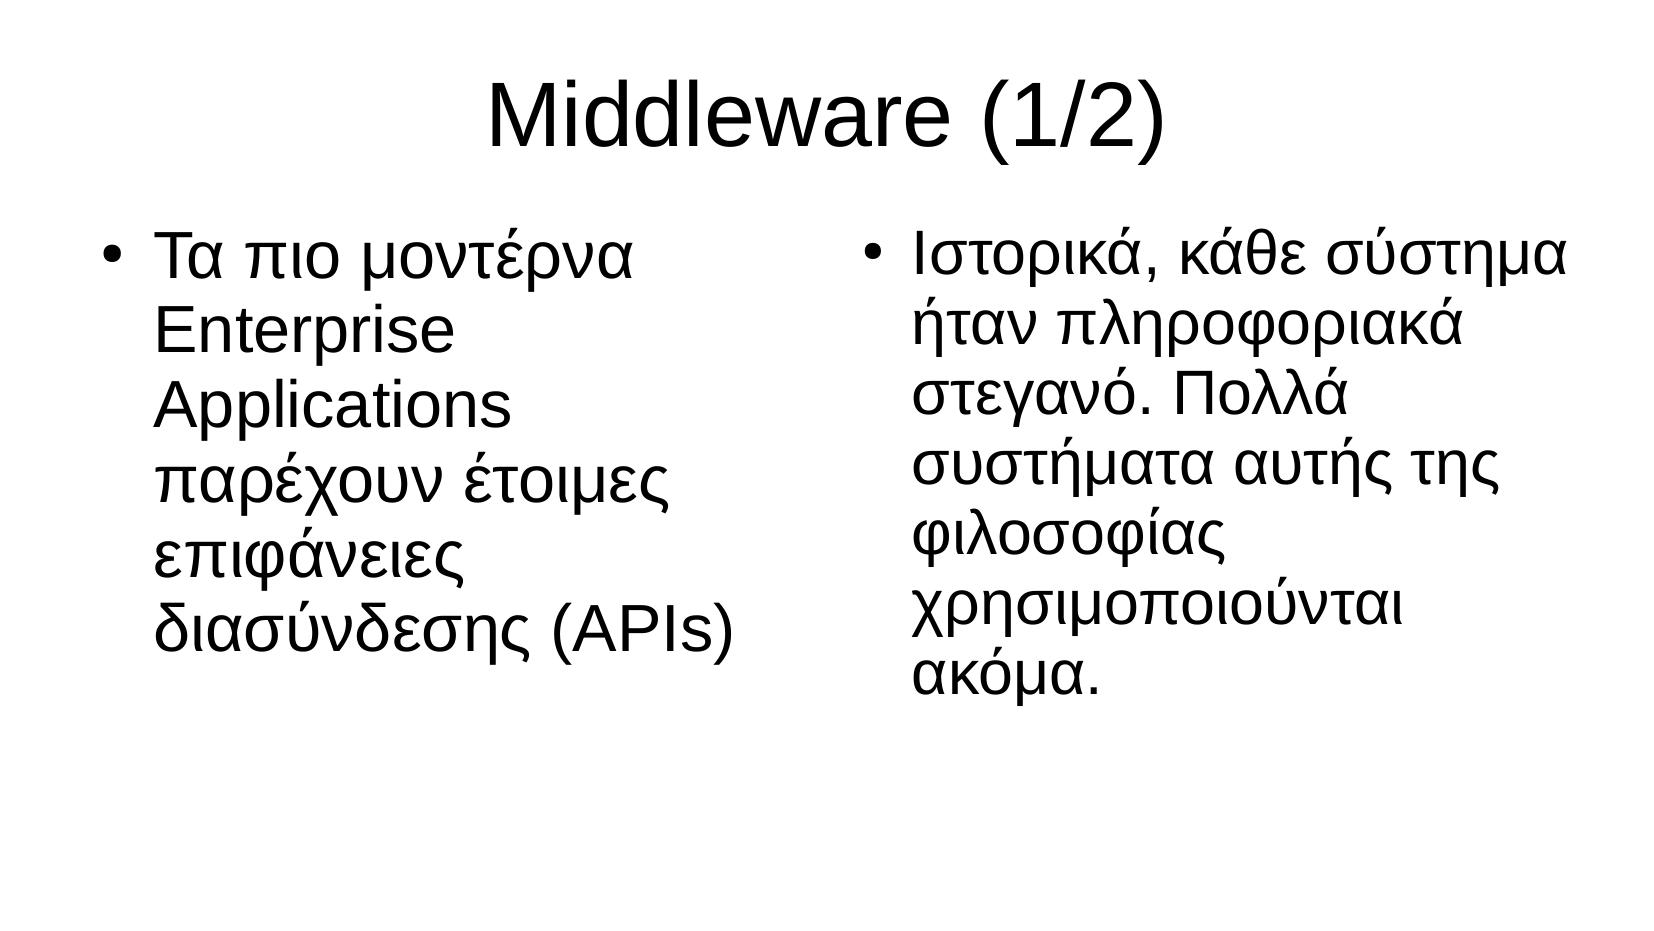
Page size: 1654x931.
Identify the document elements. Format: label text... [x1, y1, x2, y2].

list Ιστορικά, κάθε σύστημα ήταν πληροφοριακά στεγανό. Πολλά συστήματα αυτής της φιλοσοφίας χρησιμοποιούνται ακόμα. [845, 217, 1572, 758]
title Middleware (1/2) [82, 37, 1571, 193]
list Τα πιο μοντέρνα Enterprise Applications παρέχουν έτοιμες επιφάνειες διασύνδεσης (APIs) [82, 217, 809, 758]
